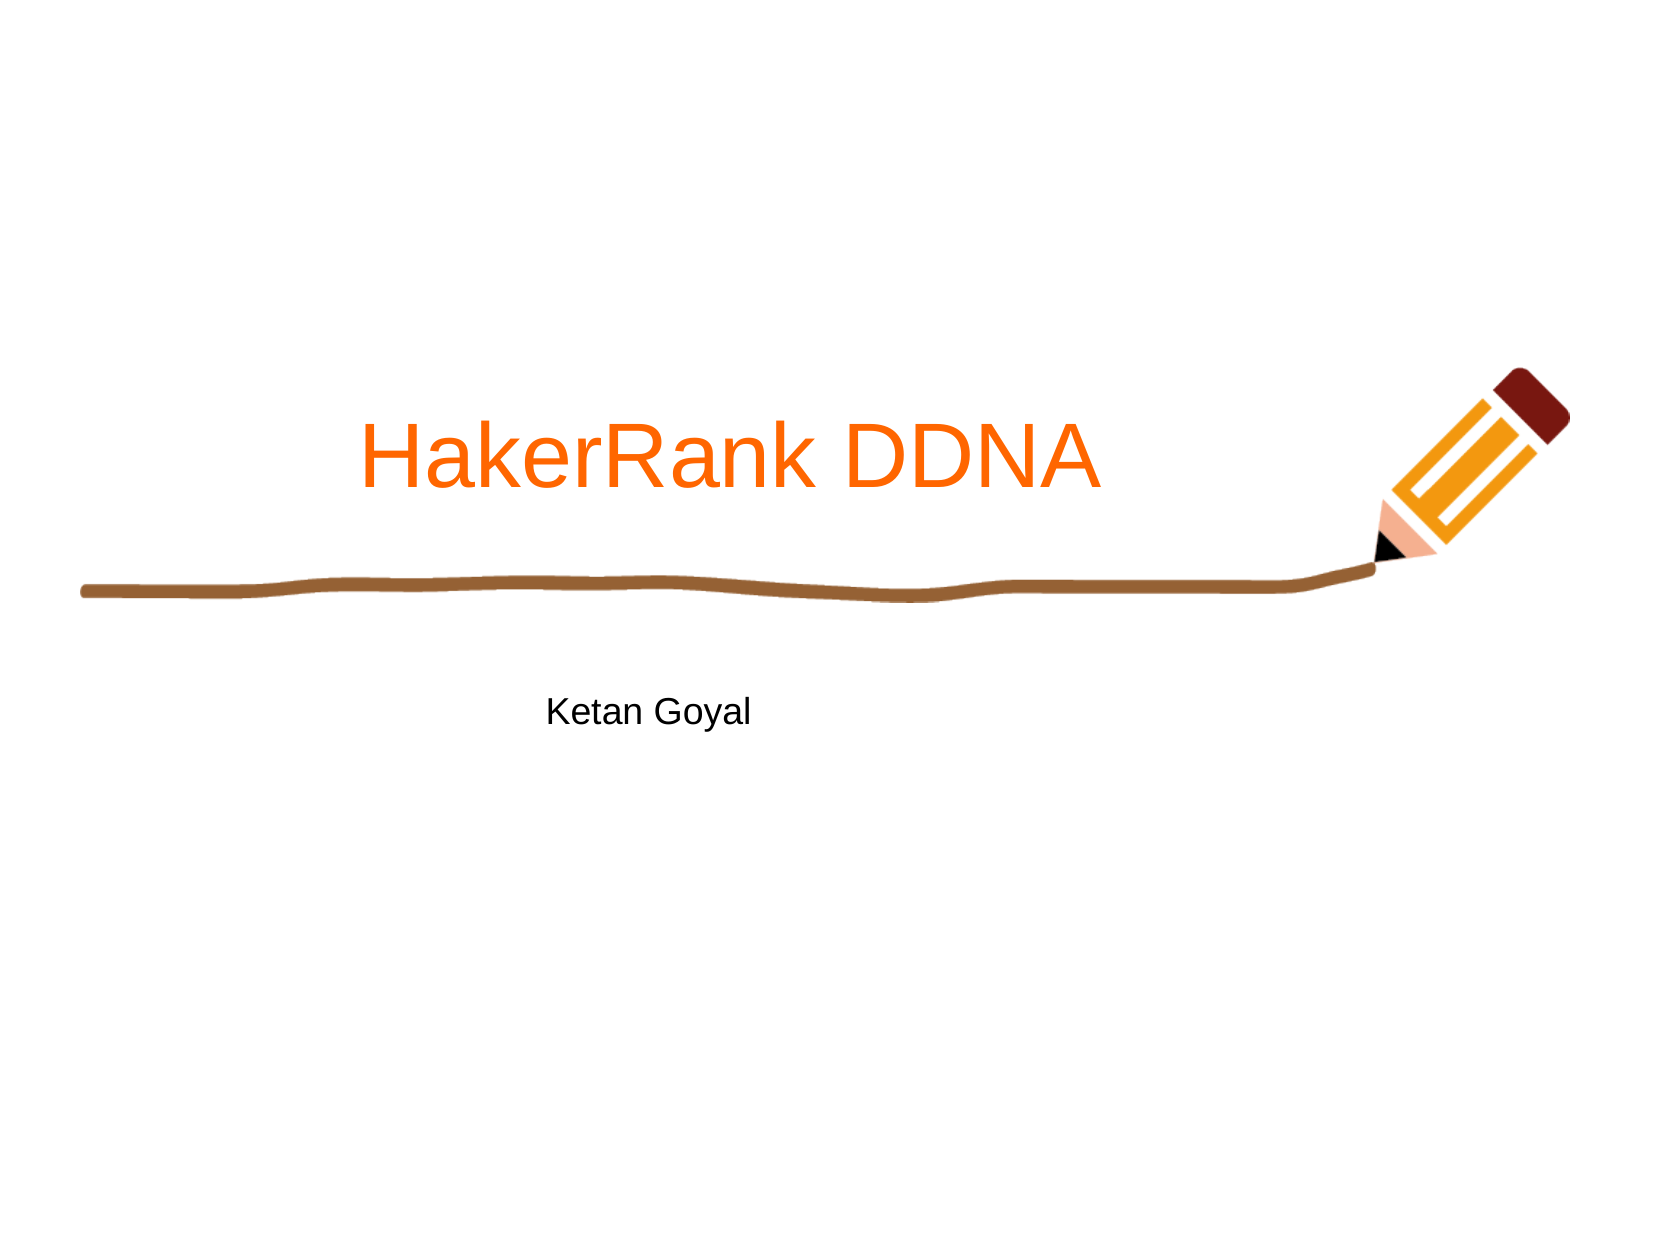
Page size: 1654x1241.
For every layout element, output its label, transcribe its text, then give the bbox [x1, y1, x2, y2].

picture [80, 367, 1570, 603]
title HakerRank DDNA [82, 352, 1379, 560]
text_box Ketan Goyal [530, 682, 767, 740]
